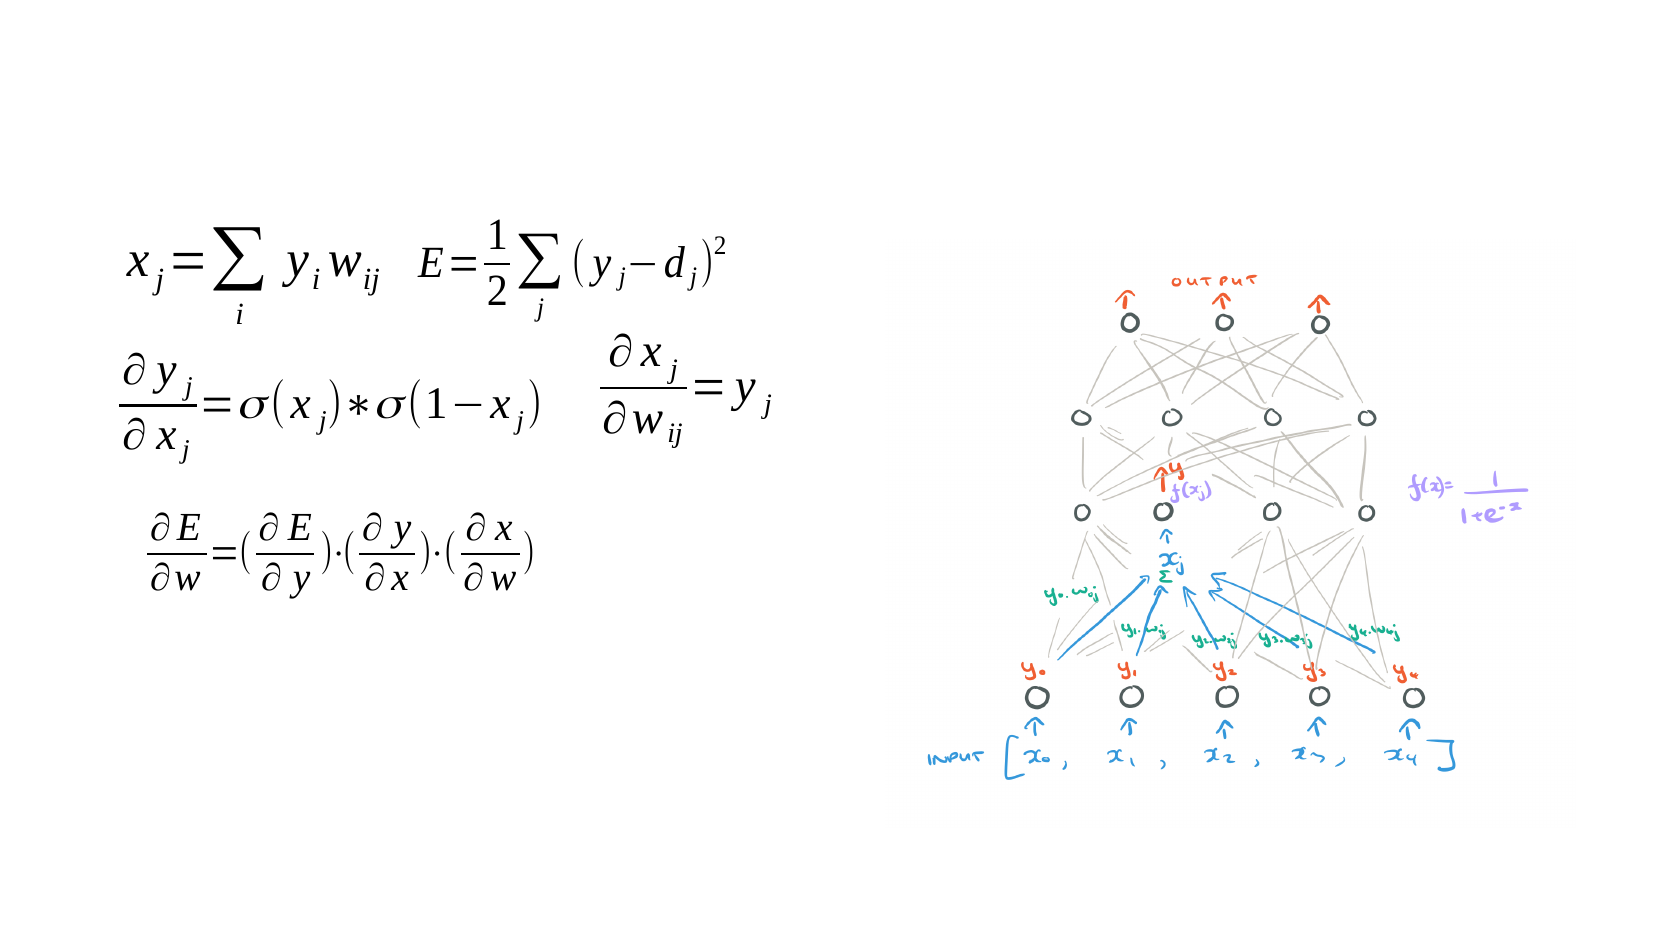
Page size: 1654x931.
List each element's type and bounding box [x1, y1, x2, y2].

chart [405, 210, 737, 322]
chart [135, 505, 547, 601]
chart [105, 345, 554, 466]
picture [885, 239, 1576, 828]
chart [585, 325, 784, 451]
chart [111, 225, 394, 331]
